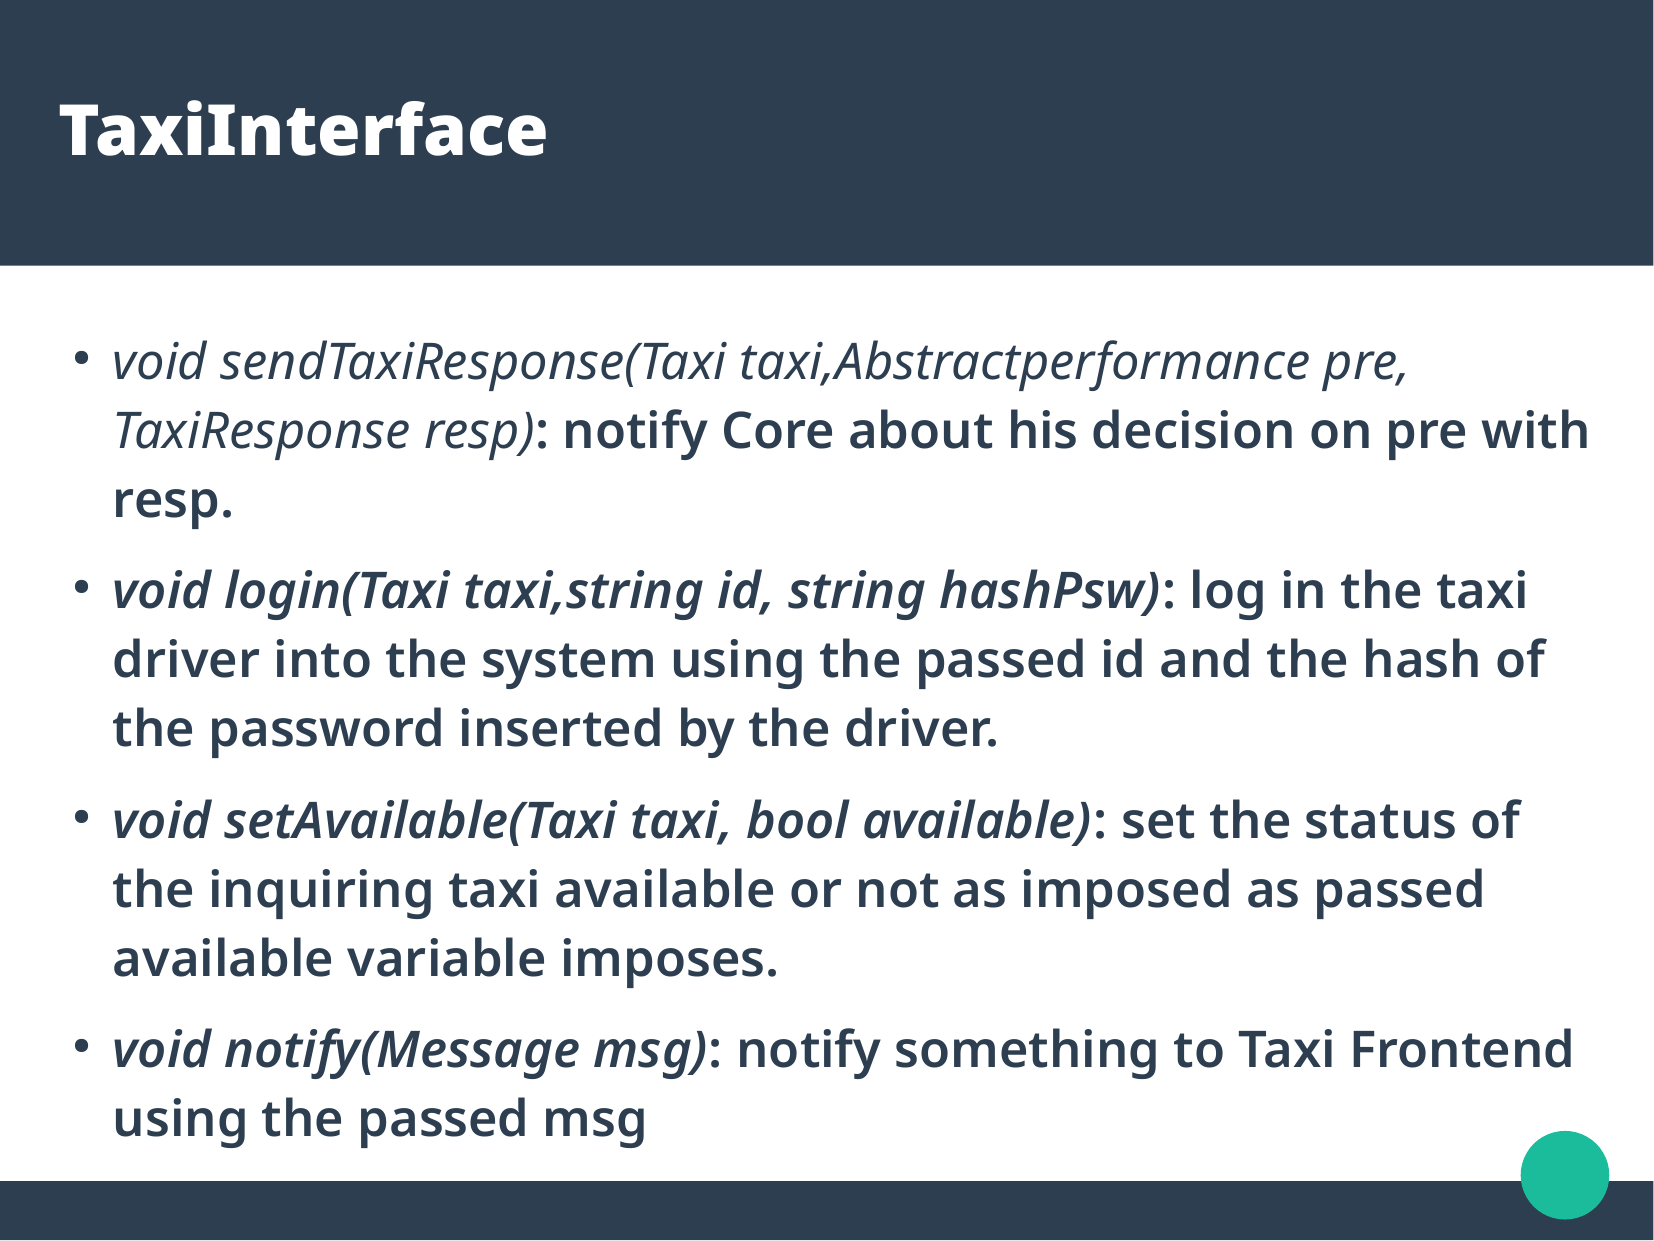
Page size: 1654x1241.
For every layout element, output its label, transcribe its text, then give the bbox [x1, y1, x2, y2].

title TaxiInterface [59, 49, 1595, 207]
list void sendTaxiResponse(Taxi taxi,Abstractperformance pre, TaxiResponse resp): notify Core about his decision on pre with resp. void login(Taxi taxi,string id, string hashPsw): log in the taxi driver into the system using the passed id and the hash of the password inserted by the driver. void setAvailable(Taxi taxi, bool available): set the status of the inquiring taxi available or not as imposed as passed available variable imposes. void notify(Message msg): notify something to Taxi Frontend using the passed msg [59, 324, 1595, 1152]
